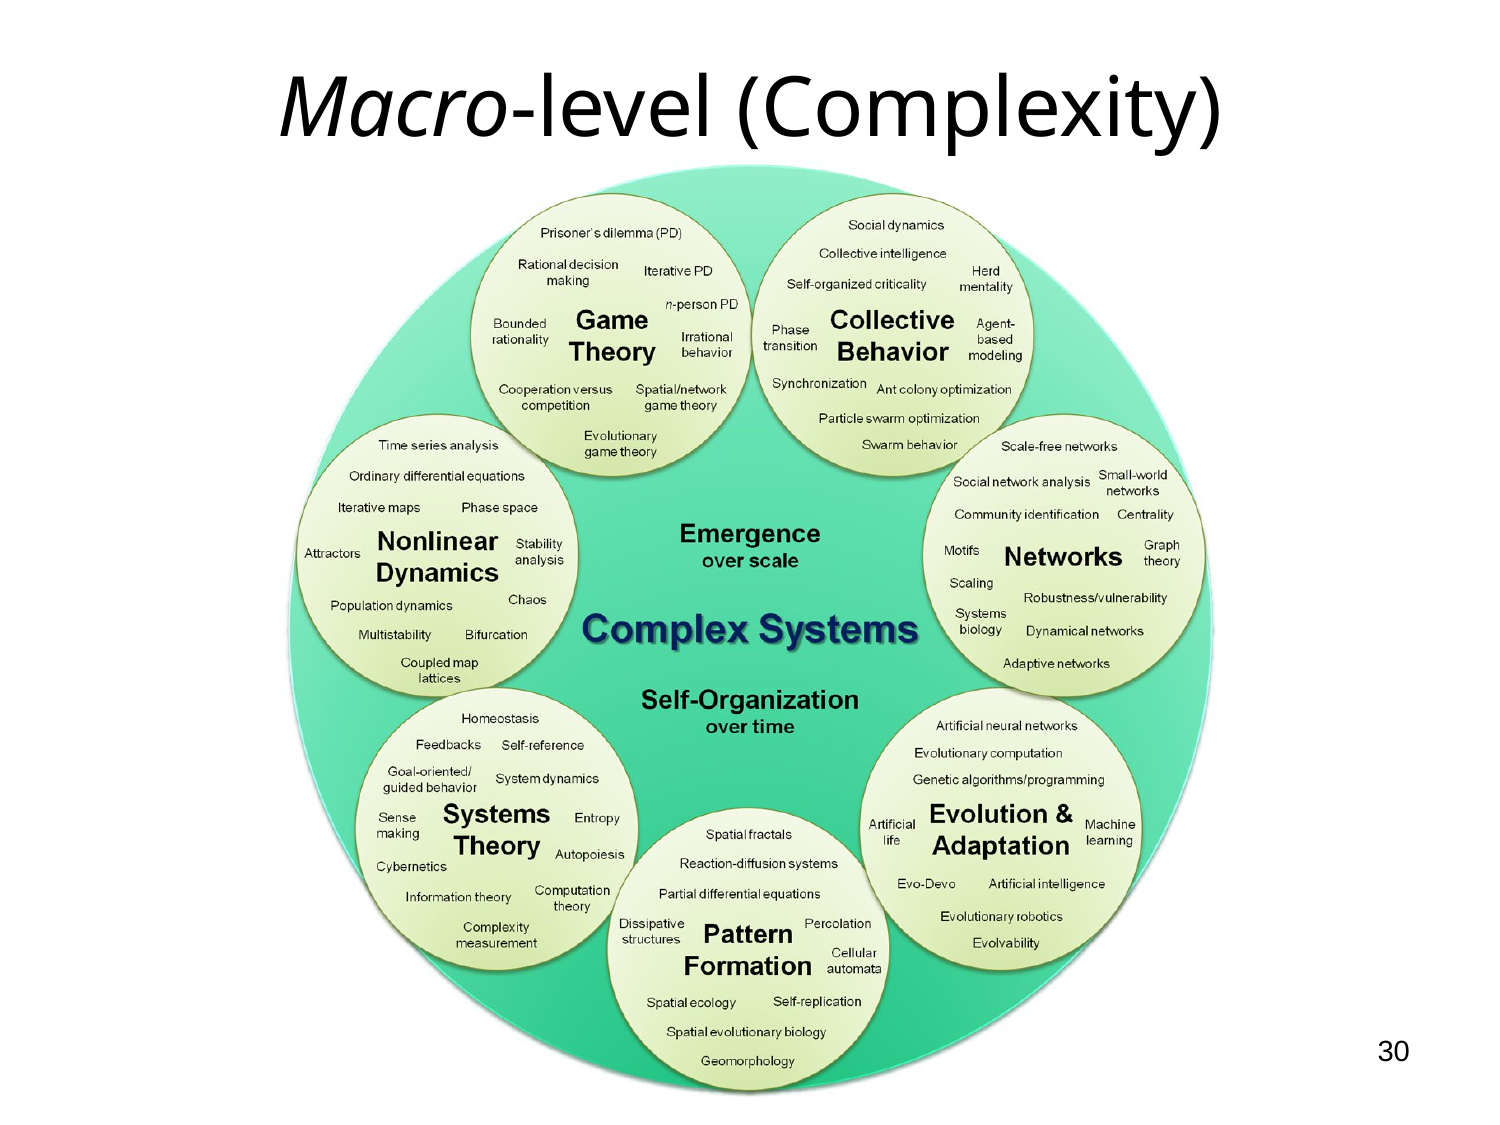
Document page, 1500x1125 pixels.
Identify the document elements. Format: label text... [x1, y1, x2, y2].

slide_number <number> [1074, 1024, 1425, 1103]
title Macro-level (Complexity) [75, 45, 1425, 161]
picture [280, 160, 1220, 1101]
